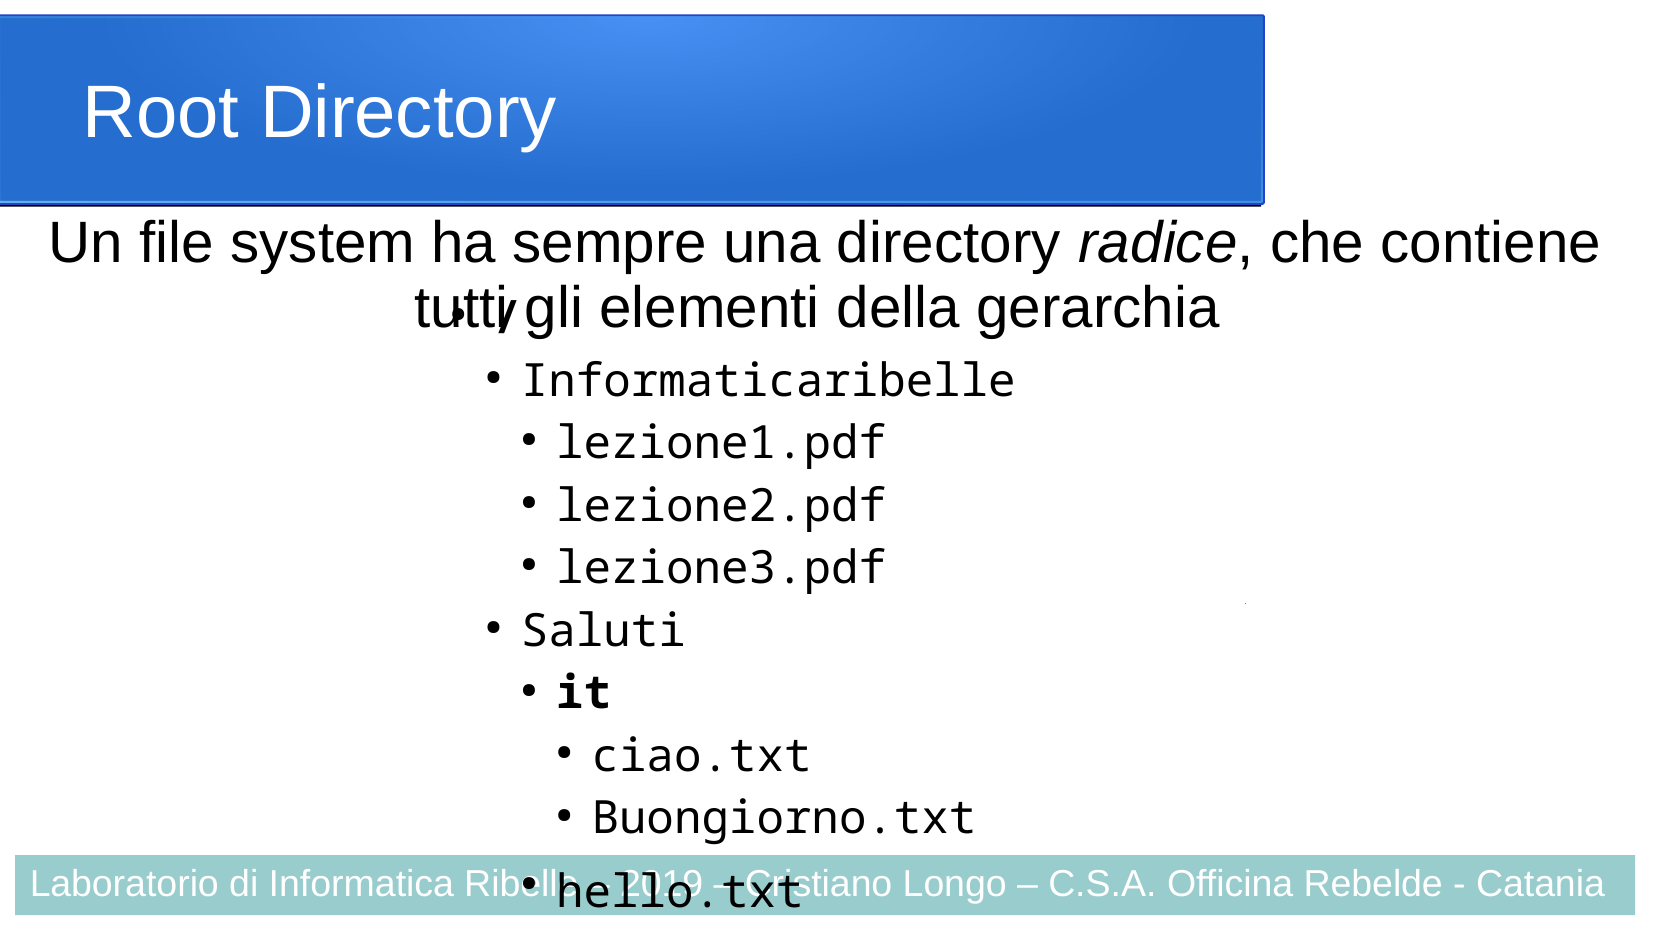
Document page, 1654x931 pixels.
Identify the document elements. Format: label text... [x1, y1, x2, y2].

subtitle Un file system ha sempre una directory radice, che contiene tutti gli elementi della gerarchia [22, 194, 1628, 356]
title Root Directory [82, 35, 1235, 189]
text_box Laboratorio di Informatica Ribelle – 2019 – Cristiano Longo – C.S.A. Officina Rebelde - Catania [15, 855, 1636, 916]
text_box / Informaticaribelle lezione1.pdf lezione2.pdf lezione3.pdf Saluti it ciao.txt Buongiorno.txt hello.txt [450, 360, 1246, 847]
